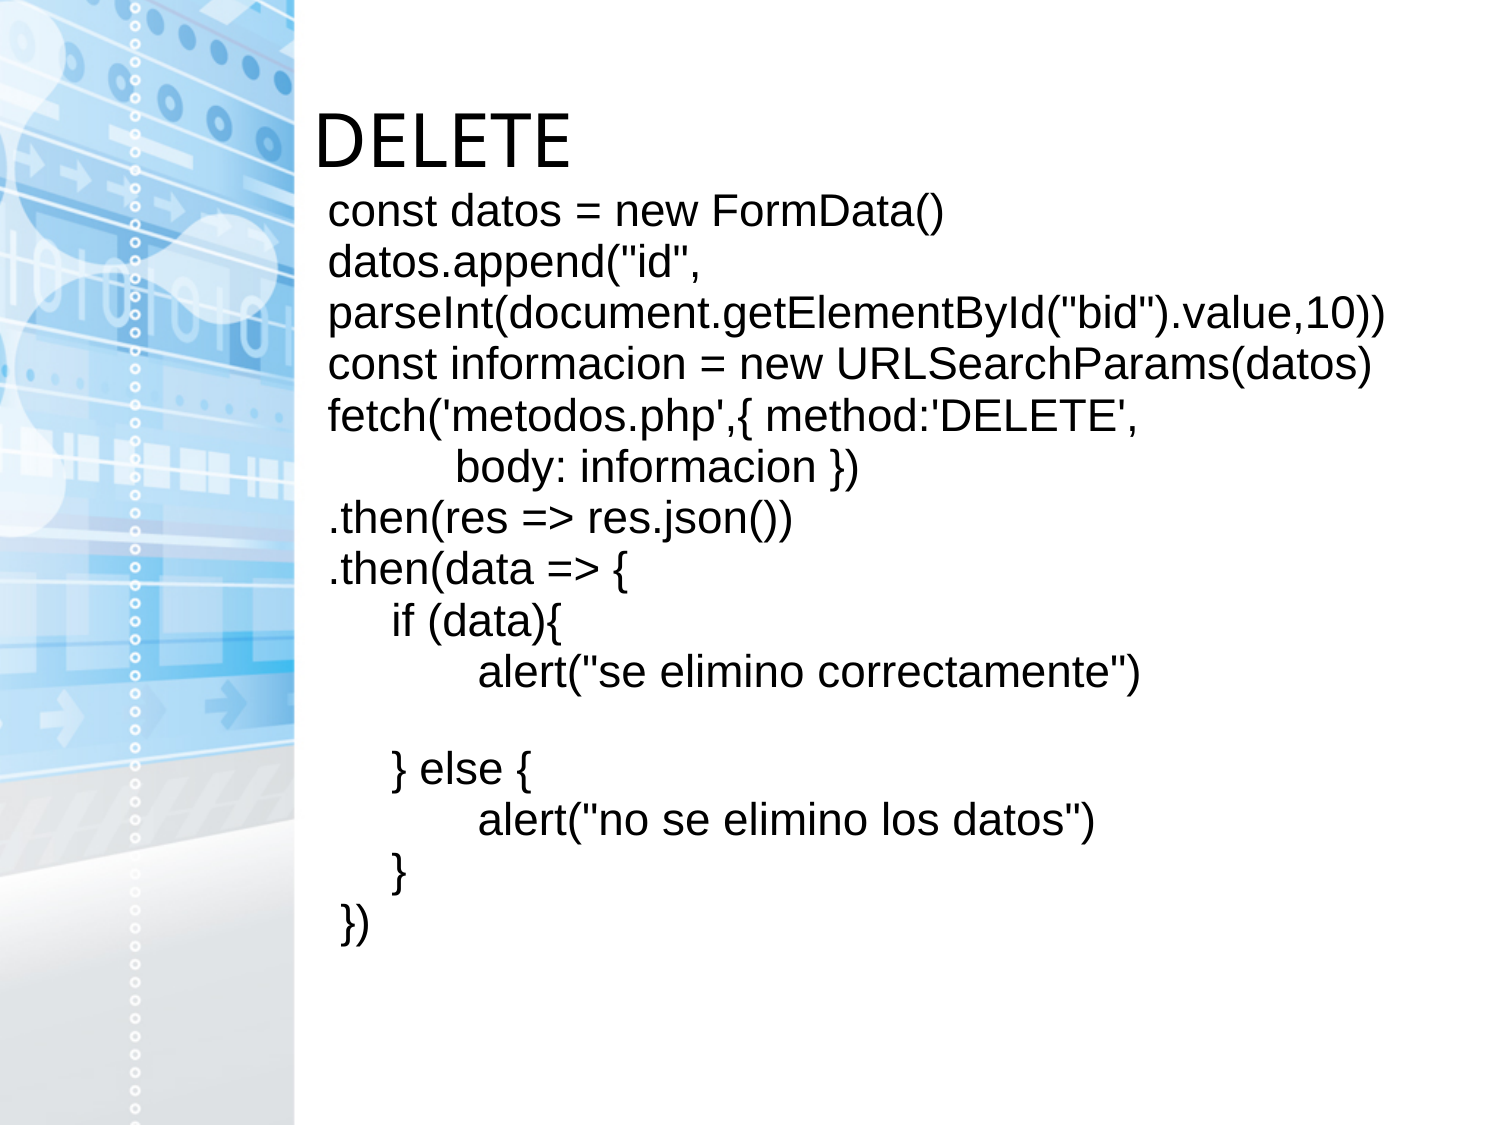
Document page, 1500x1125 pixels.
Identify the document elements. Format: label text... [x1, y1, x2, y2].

picture [0, 0, 1500, 1125]
title DELETE [312, 45, 1424, 177]
text_box const datos = new FormData() datos.append("id", parseInt(document.getElementById("bid").value,10)) const informacion = new URLSearchParams(datos) fetch('metodos.php',{ method:'DELETE', body: informacion }) .then(res => res.json()) .then(data => { if (data){ alert("se elimino correctamente") } else { alert("no se elimino los datos") } }) [312, 177, 1465, 1063]
